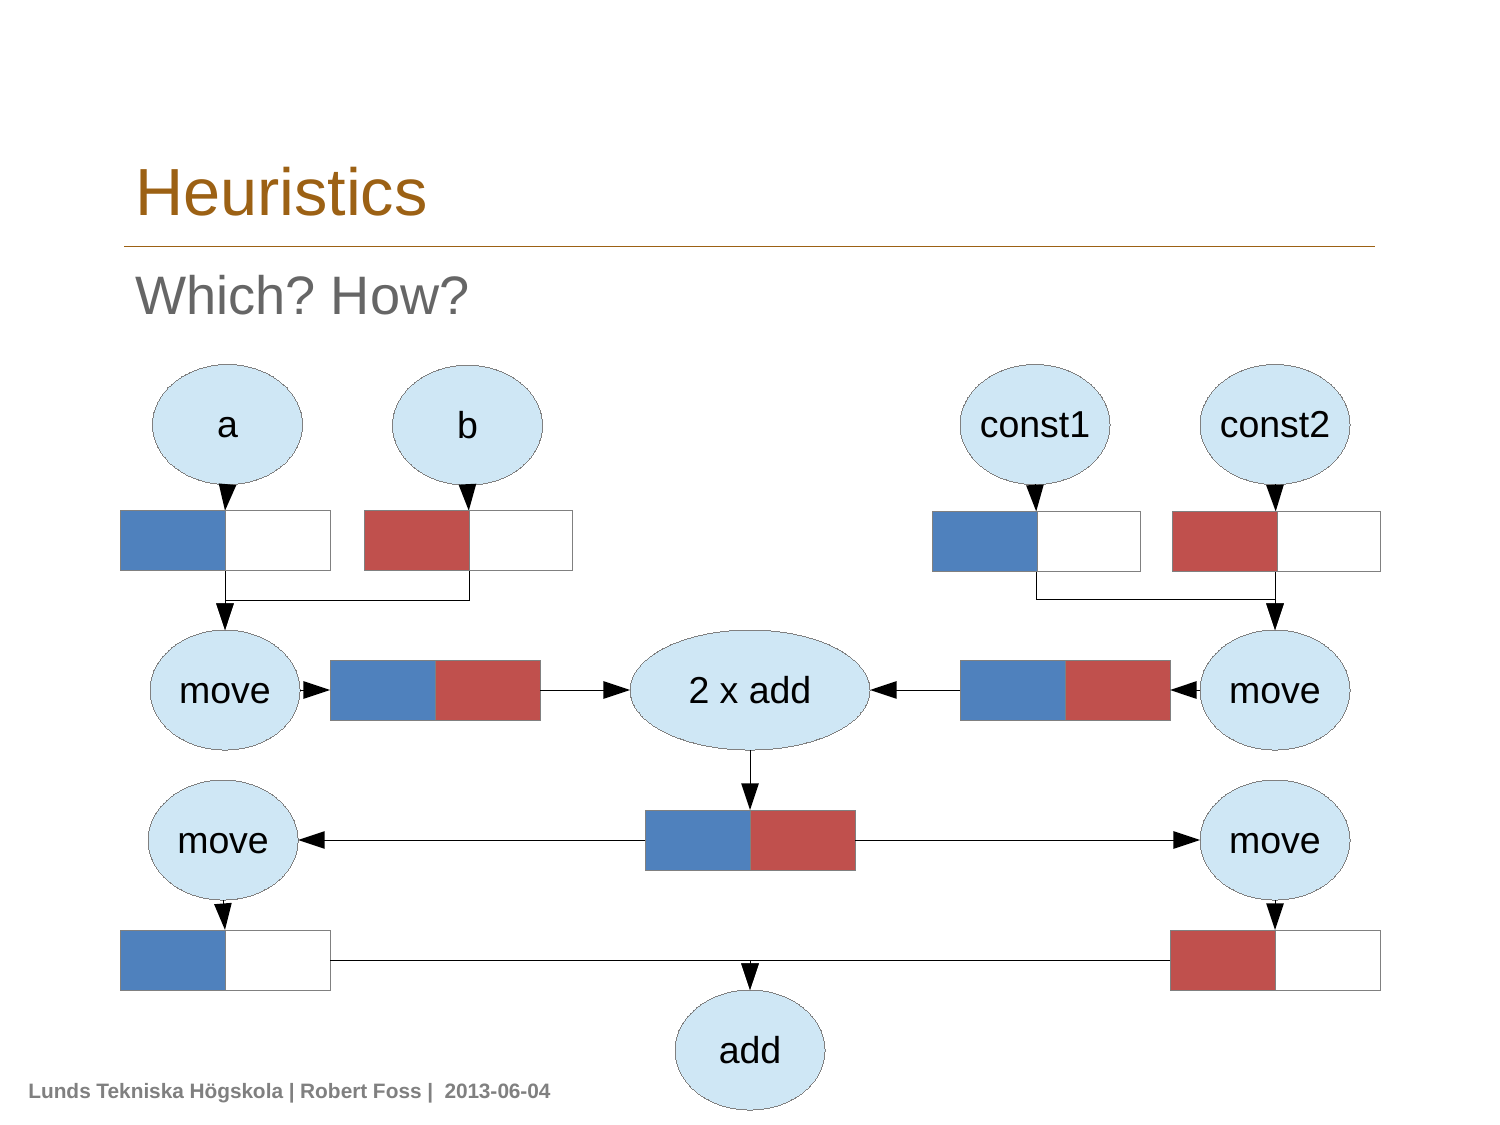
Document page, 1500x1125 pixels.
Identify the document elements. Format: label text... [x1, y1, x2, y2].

title Heuristics [120, 120, 1500, 258]
text_box const1 [960, 364, 1111, 485]
text_box a [152, 364, 303, 485]
text_box [364, 510, 574, 571]
text_box move [1200, 630, 1351, 751]
text_box [645, 810, 856, 871]
title Which? How? [120, 239, 1035, 346]
text_box 2 x add [630, 630, 870, 751]
text_box [120, 510, 331, 571]
text_box [330, 660, 541, 721]
text_box [960, 660, 1171, 721]
text_box [1170, 930, 1381, 991]
text_box move [1200, 780, 1351, 901]
text_box move [148, 780, 299, 901]
text_box [1171, 511, 1381, 572]
text_box b [392, 365, 543, 485]
text_box add [675, 990, 826, 1111]
text_box move [150, 630, 301, 751]
text_box [120, 930, 331, 991]
text_box const2 [1200, 364, 1351, 485]
text_box [931, 511, 1141, 572]
